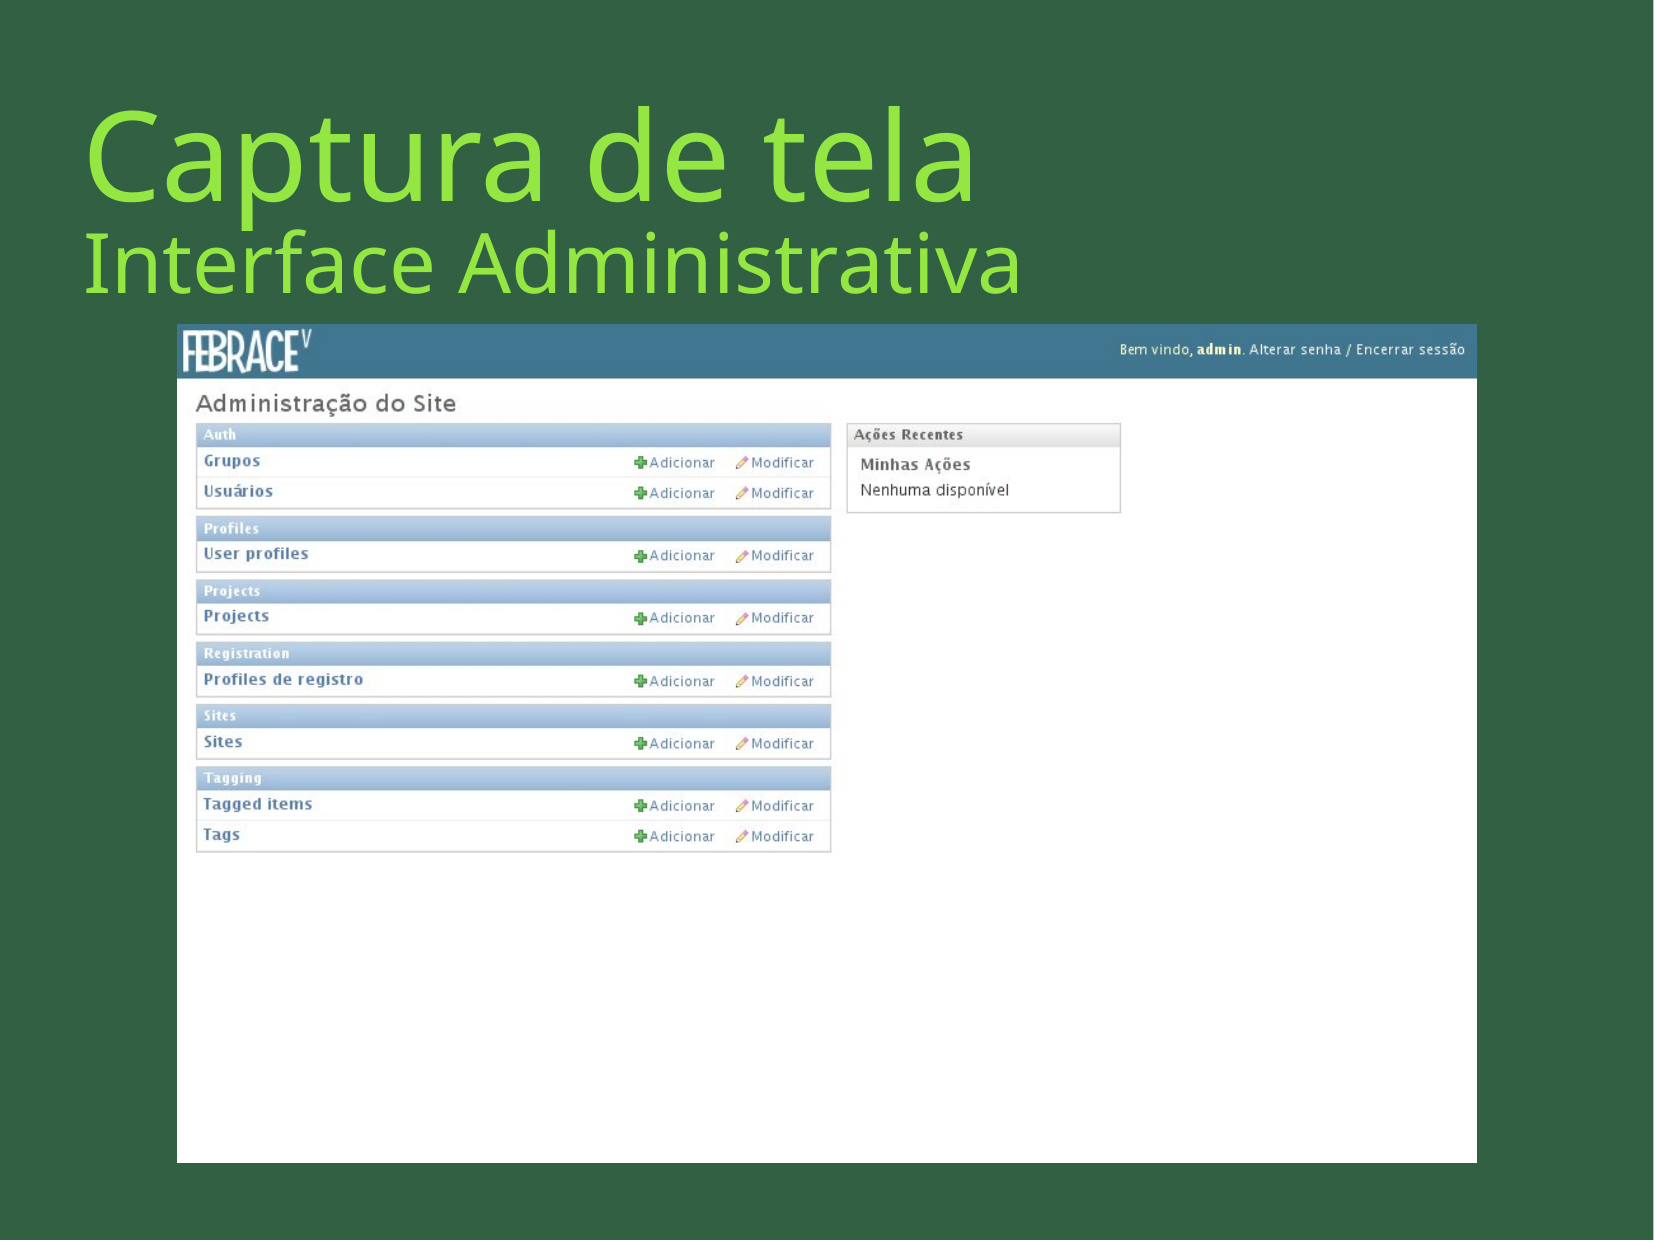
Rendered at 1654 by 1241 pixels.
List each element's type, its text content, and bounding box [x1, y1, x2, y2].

picture [177, 324, 1477, 1163]
title Captura de tela [82, 49, 1571, 257]
title Interface Administrativa [83, 183, 1572, 340]
